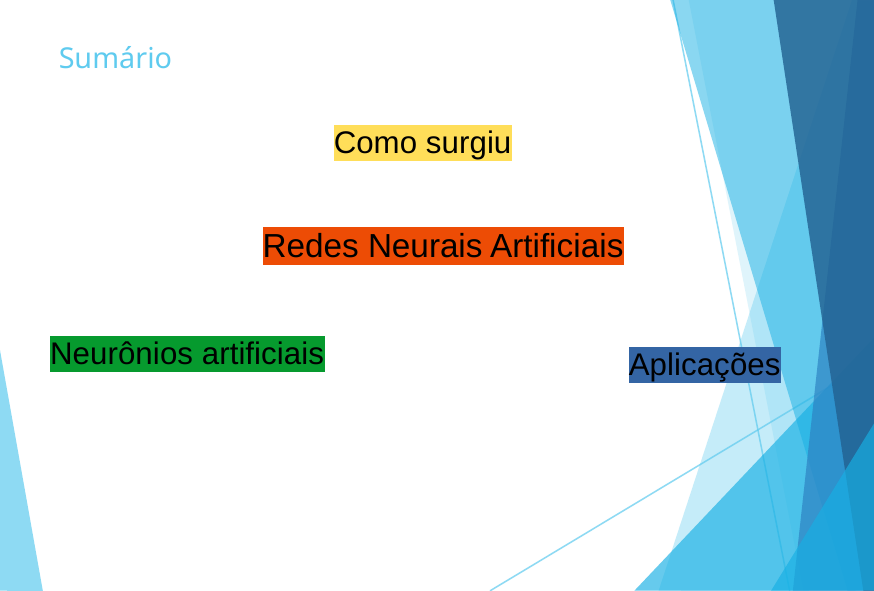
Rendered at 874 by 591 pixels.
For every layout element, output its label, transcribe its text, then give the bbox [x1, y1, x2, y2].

title Sumário [43, 32, 831, 83]
text_box Neurônios artificiais [35, 329, 355, 414]
text_box Como surgiu [318, 118, 556, 168]
text_box Redes Neurais Artificiais [248, 220, 686, 319]
text_box Aplicações [614, 340, 863, 390]
